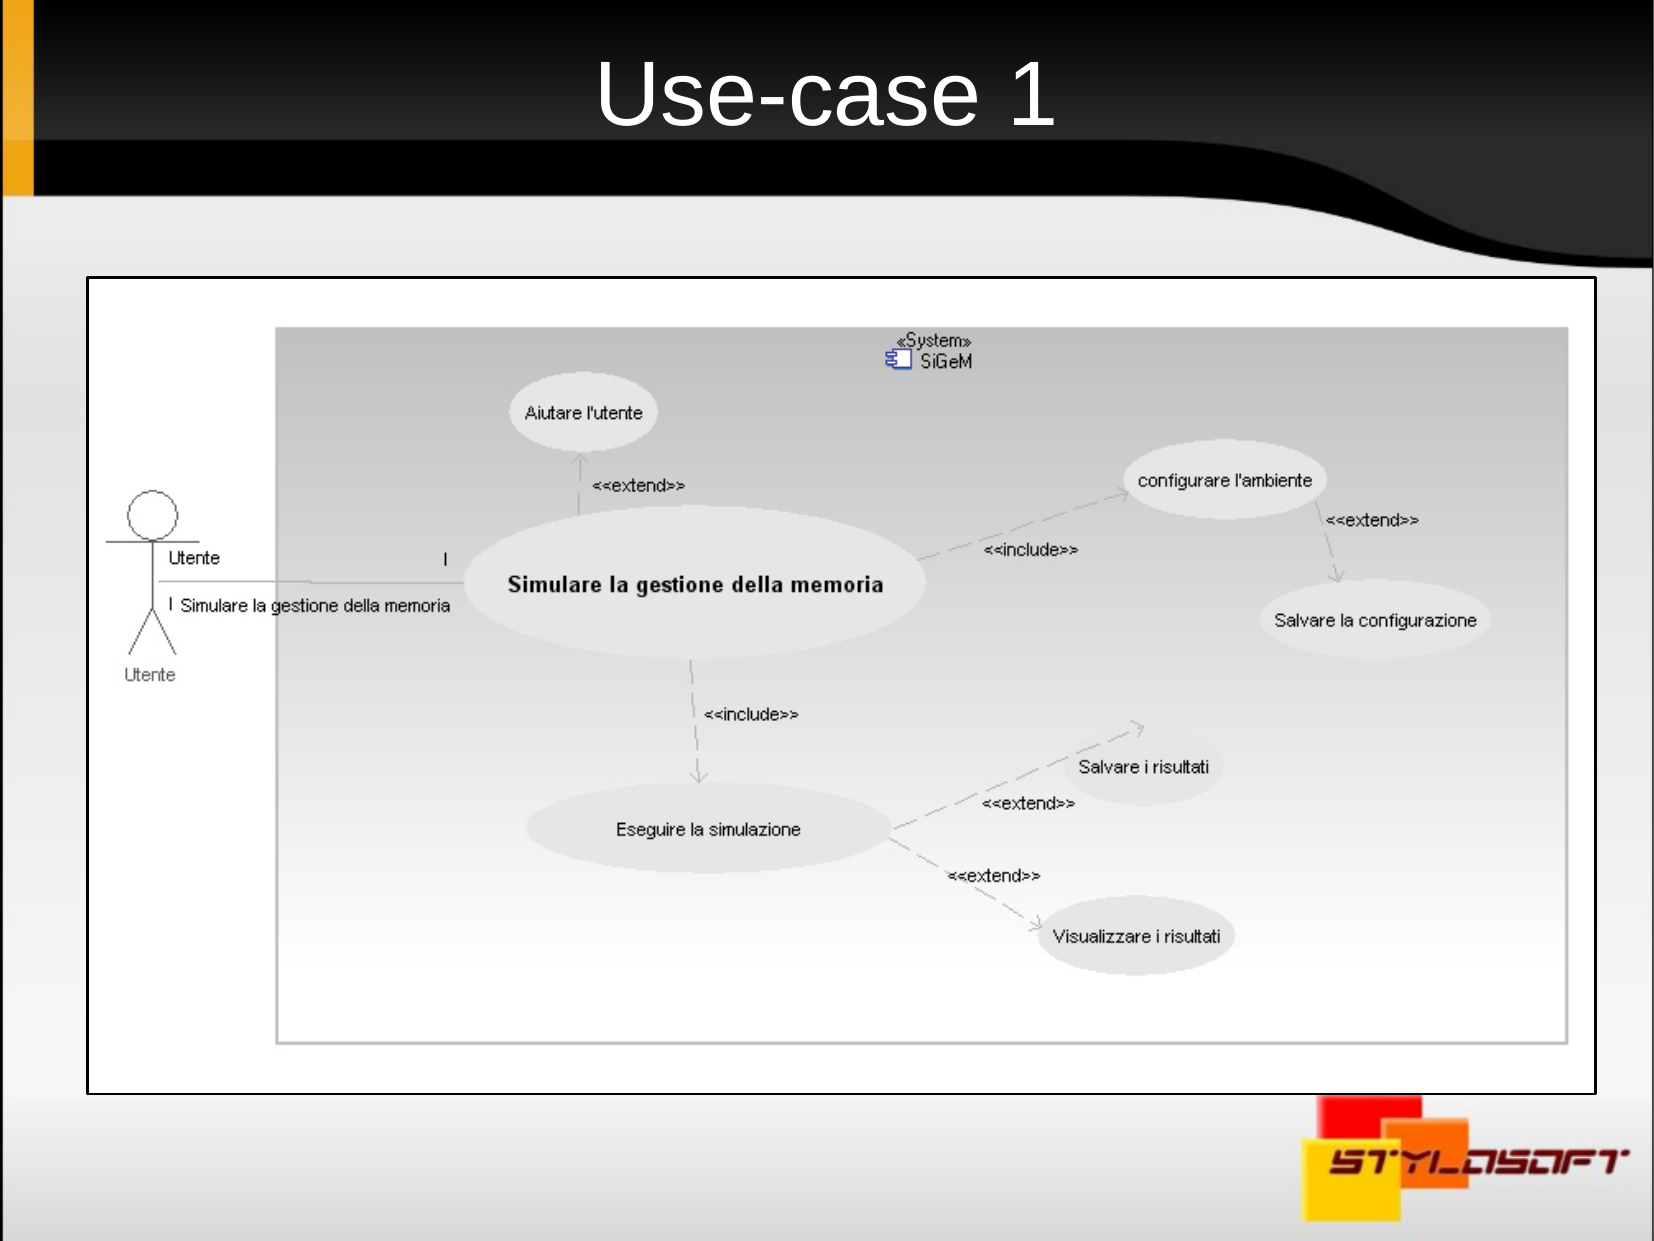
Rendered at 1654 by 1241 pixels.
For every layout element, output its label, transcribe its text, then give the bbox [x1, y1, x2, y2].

picture [0, 0, 1654, 1241]
title Use-case 1 [82, 0, 1571, 198]
